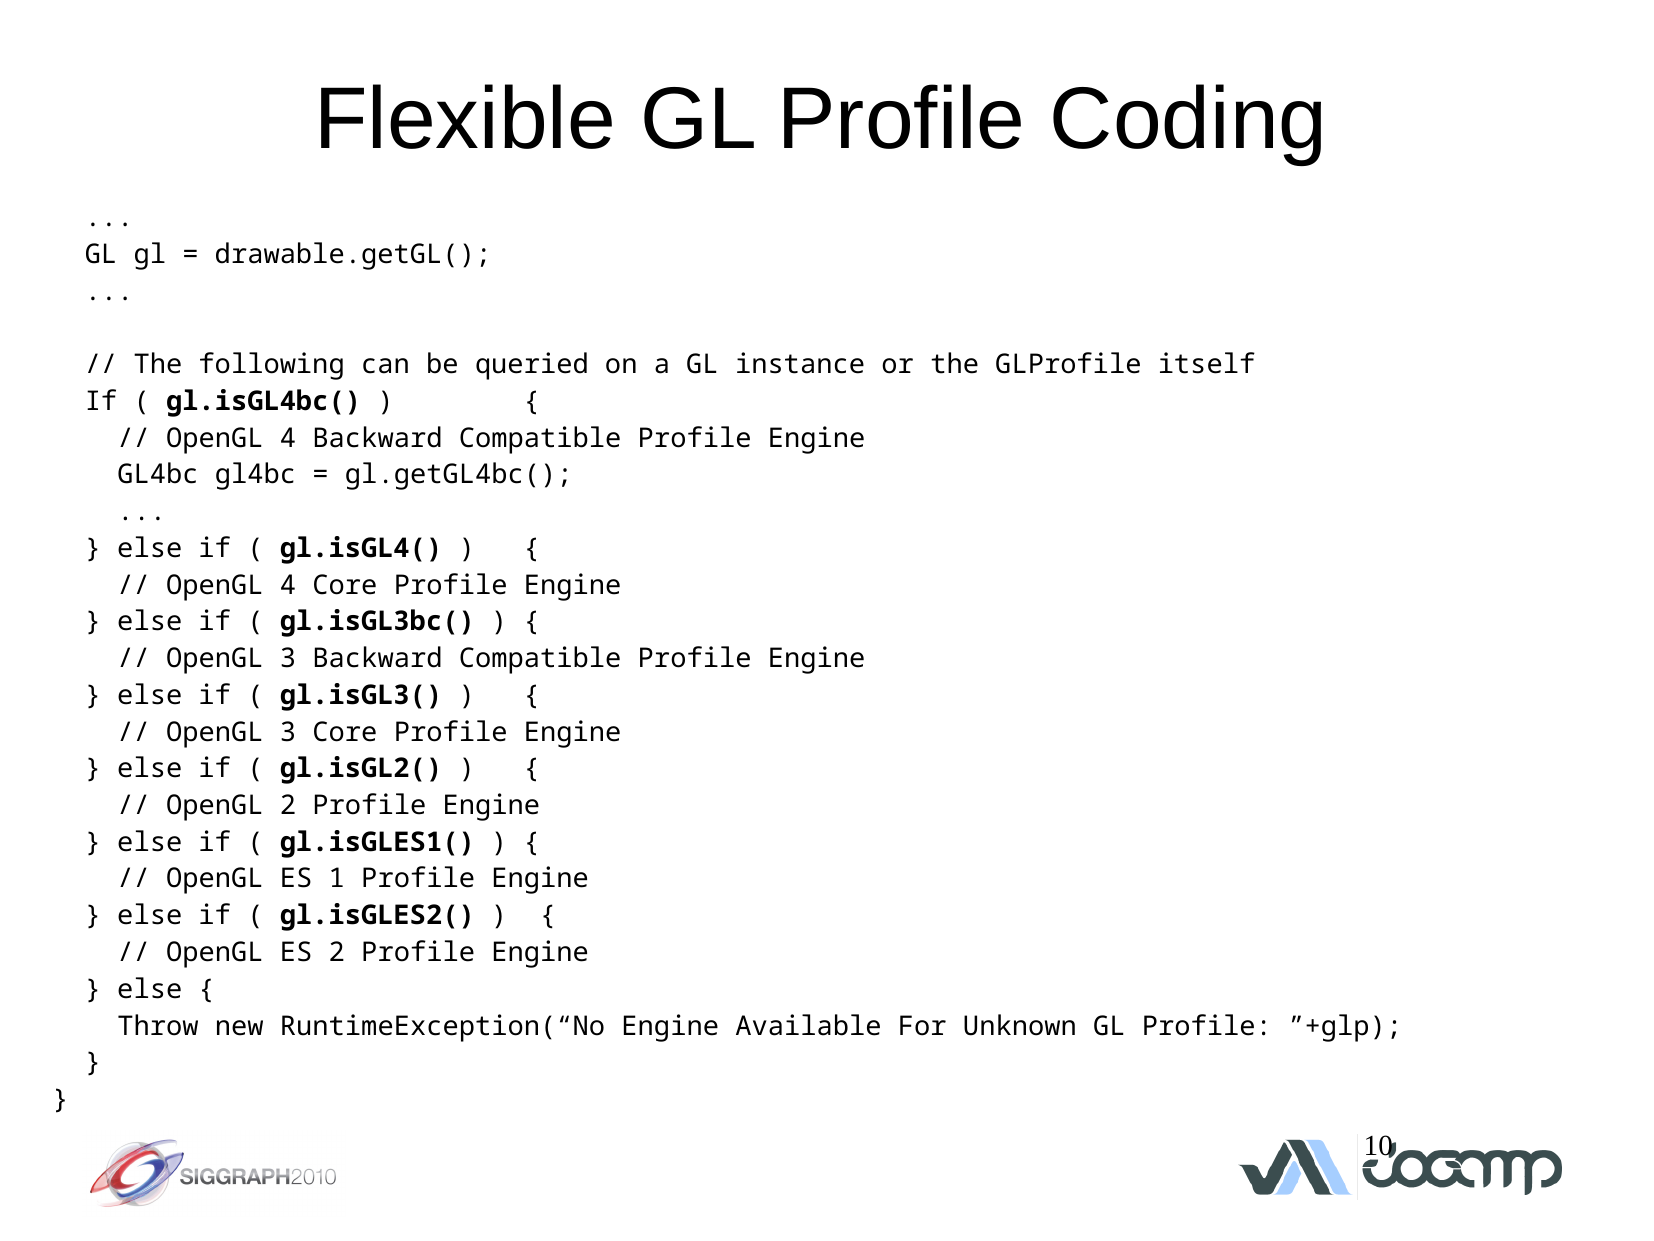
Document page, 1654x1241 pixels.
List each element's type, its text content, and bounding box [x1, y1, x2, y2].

picture [1237, 1134, 1562, 1200]
title Flexible GL Profile Coding [68, 56, 1576, 181]
text_box ... GL gl = drawable.getGL(); ... // The following can be queried on a GL instance or the GLProfile itself If ( gl.isGL4bc() ) { // OpenGL 4 Backward Compatible Profile Engine GL4bc gl4bc = gl.getGL4bc(); ... } else if ( gl.isGL4() ) { // OpenGL 4 Core Profile Engine } else if ( gl.isGL3bc() ) { // OpenGL 3 Backward Compatible Profile Engine } else if ( gl.isGL3() ) { // OpenGL 3 Core Profile Engine } else if ( gl.isGL2() ) { // OpenGL 2 Profile Engine } else if ( gl.isGLES1() ) { // OpenGL ES 1 Profile Engine } else if ( gl.isGLES2() ) { // OpenGL ES 2 Profile Engine } else { Throw new RuntimeException(“No Engine Available For Unknown GL Profile: ”+glp); } } [37, 190, 1613, 1126]
picture [82, 1130, 346, 1217]
